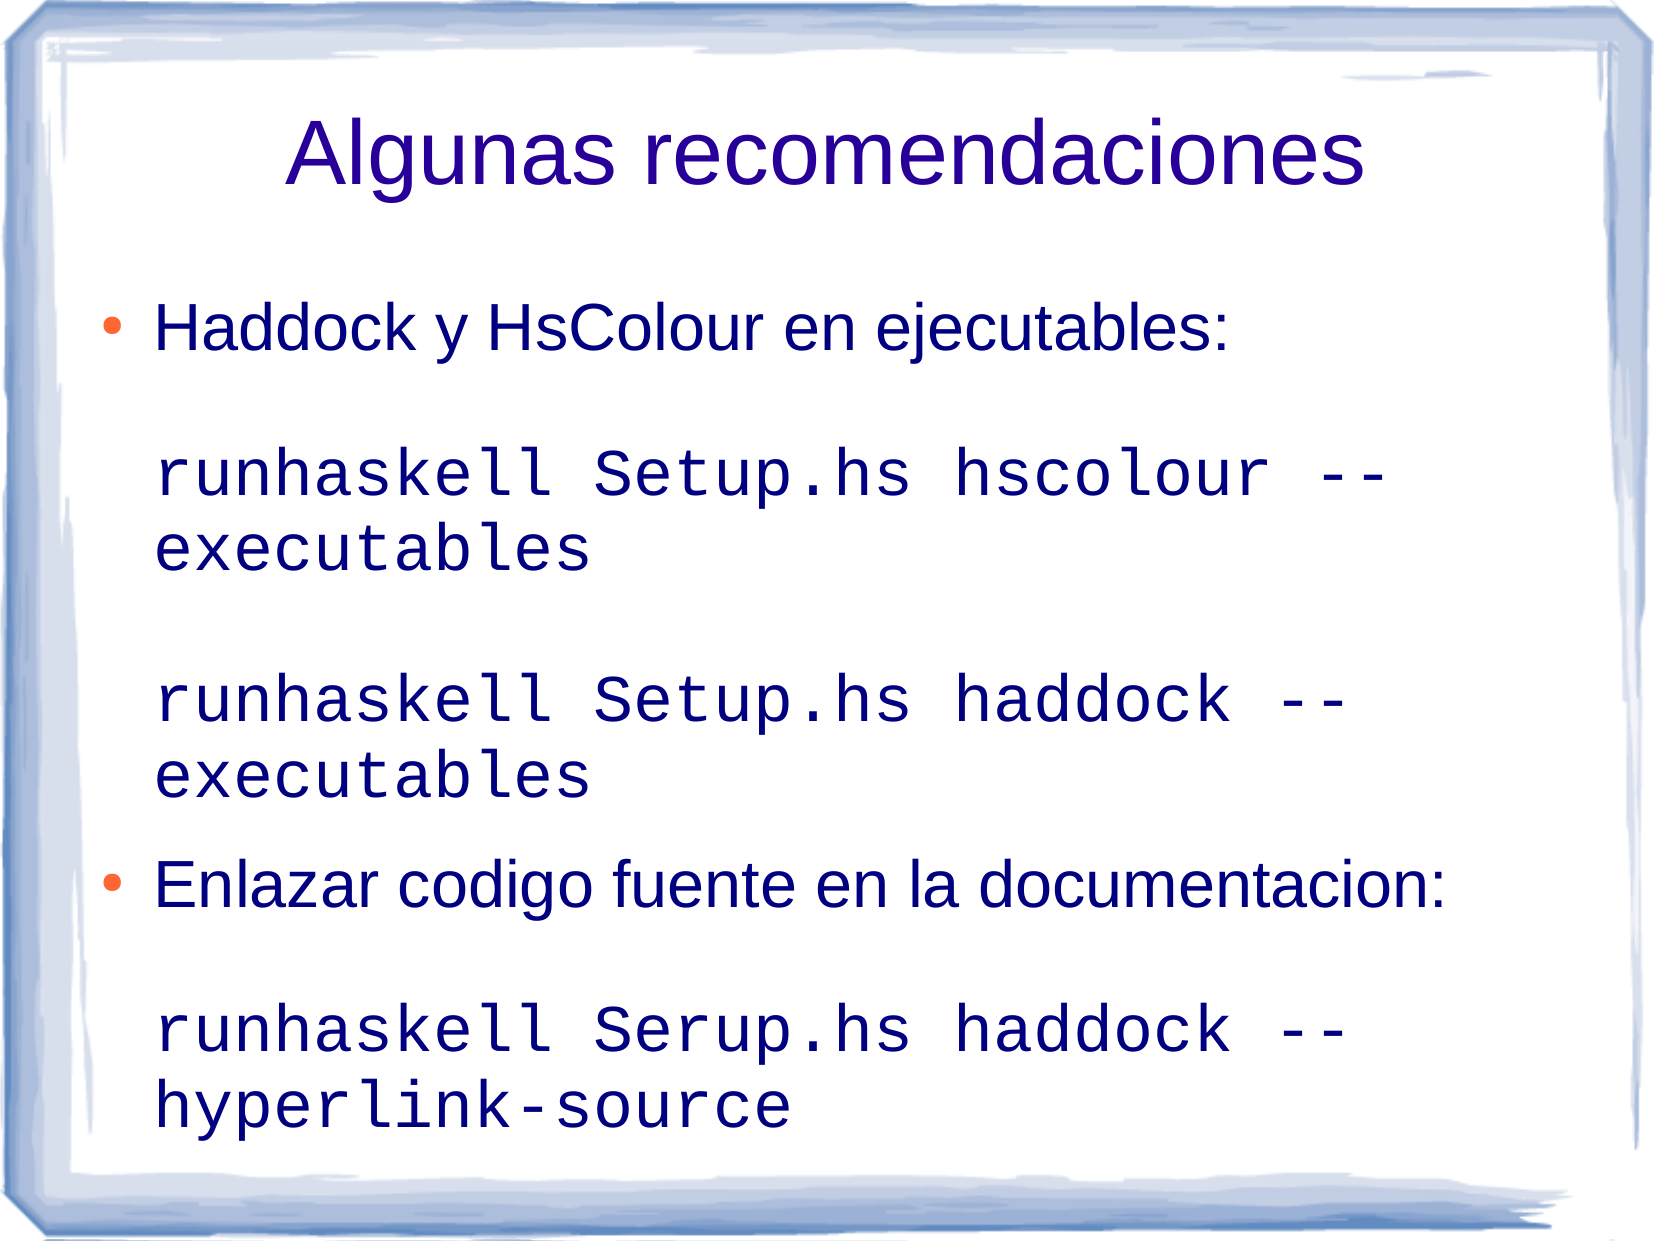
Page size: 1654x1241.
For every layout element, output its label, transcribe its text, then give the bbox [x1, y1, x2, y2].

list Haddock y HsColour en ejecutables: runhaskell Setup.hs hscolour --executables runhaskell Setup.hs haddock --executables Enlazar codigo fuente en la documentacion: runhaskell Serup.hs haddock --hyperlink-source [82, 290, 1571, 1241]
picture [0, 0, 1654, 1241]
title Algunas recomendaciones [82, 49, 1571, 257]
